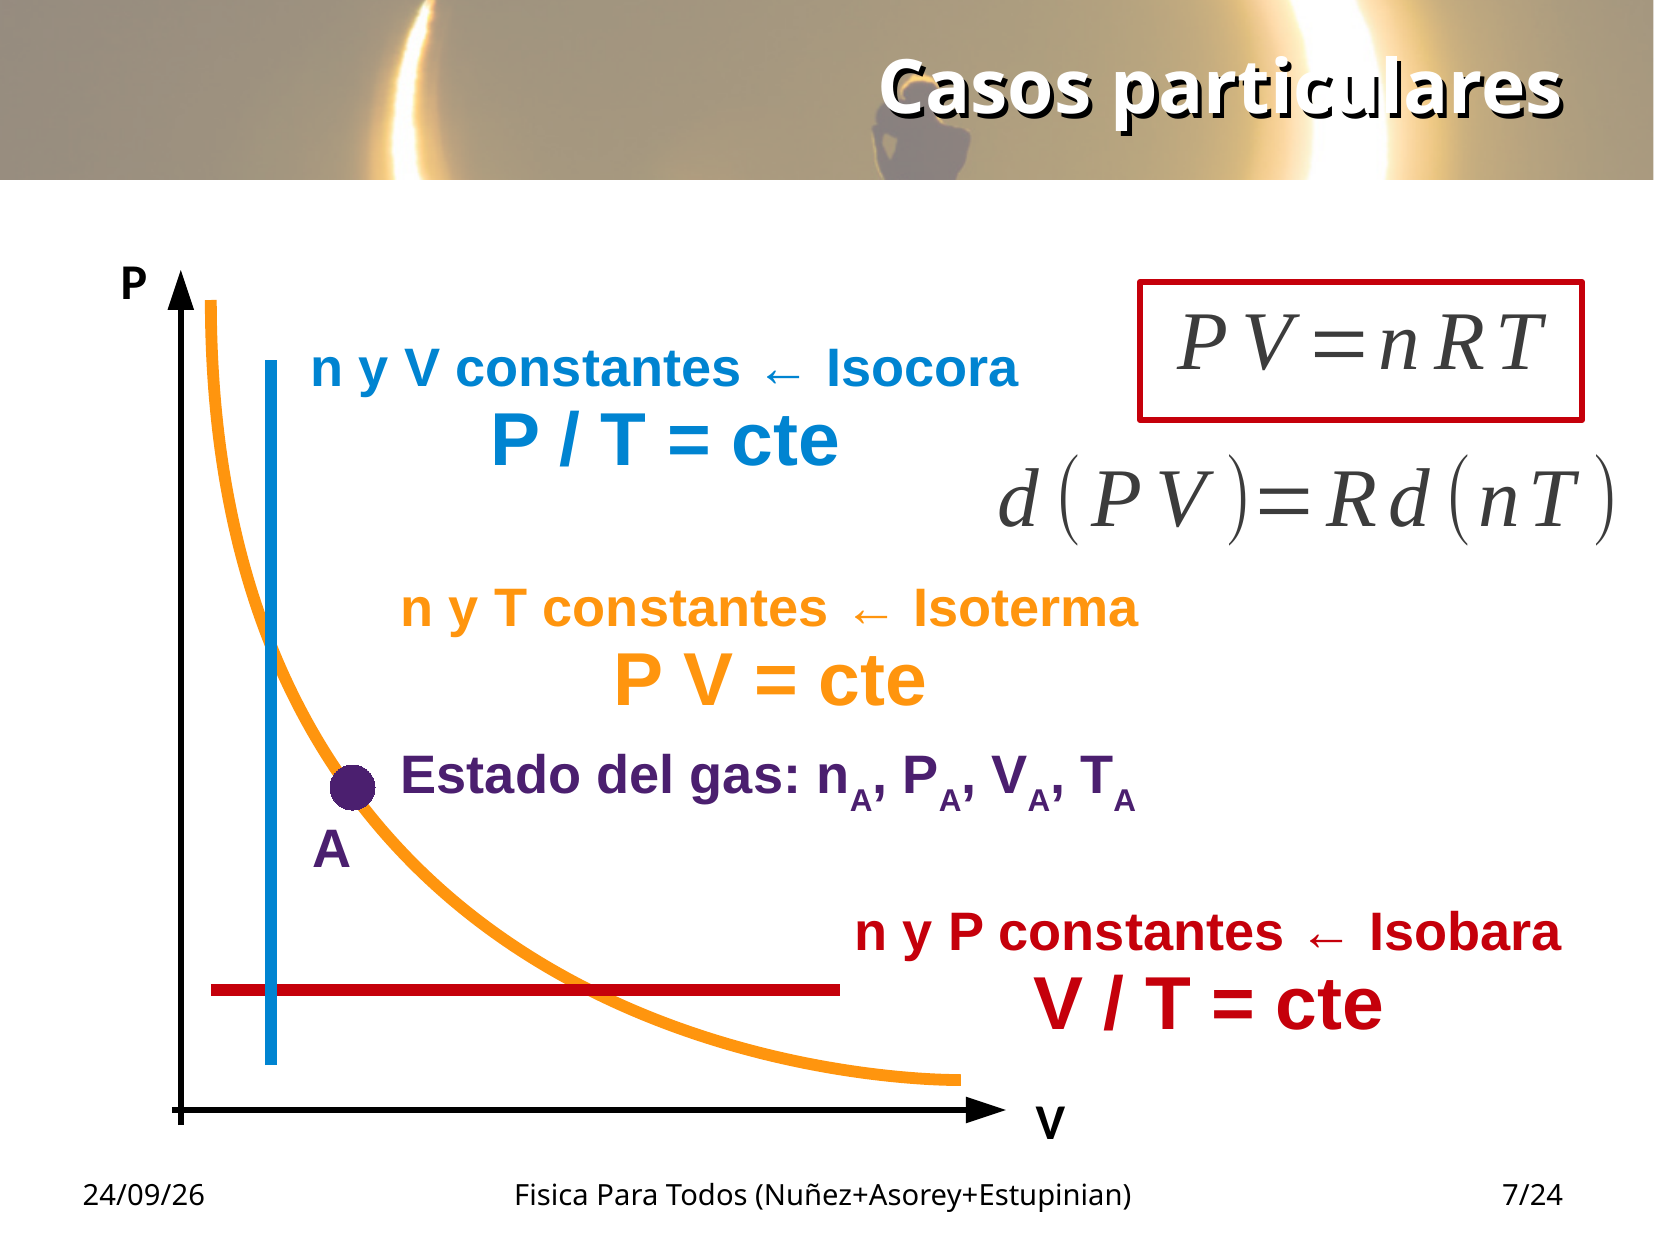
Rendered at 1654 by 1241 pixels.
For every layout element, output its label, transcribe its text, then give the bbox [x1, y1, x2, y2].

chart [990, 450, 1626, 550]
chart [1164, 294, 1561, 388]
text_box n y P constantes ← Isobara V / T = cte [840, 893, 1578, 1054]
title Casos particulares [75, 19, 1564, 151]
text_box n y T constantes ← Isoterma P V = cte [386, 570, 1156, 730]
text_box Estado del gas: nA, PA, VA, TA [385, 736, 1151, 826]
picture [0, 0, 1654, 180]
text_box [330, 765, 376, 811]
text_box n y V constantes ← Isocora P / T = cte [296, 330, 1036, 490]
text_box A [289, 811, 376, 901]
text_box P [105, 255, 173, 329]
text_box V [1020, 1095, 1090, 1169]
